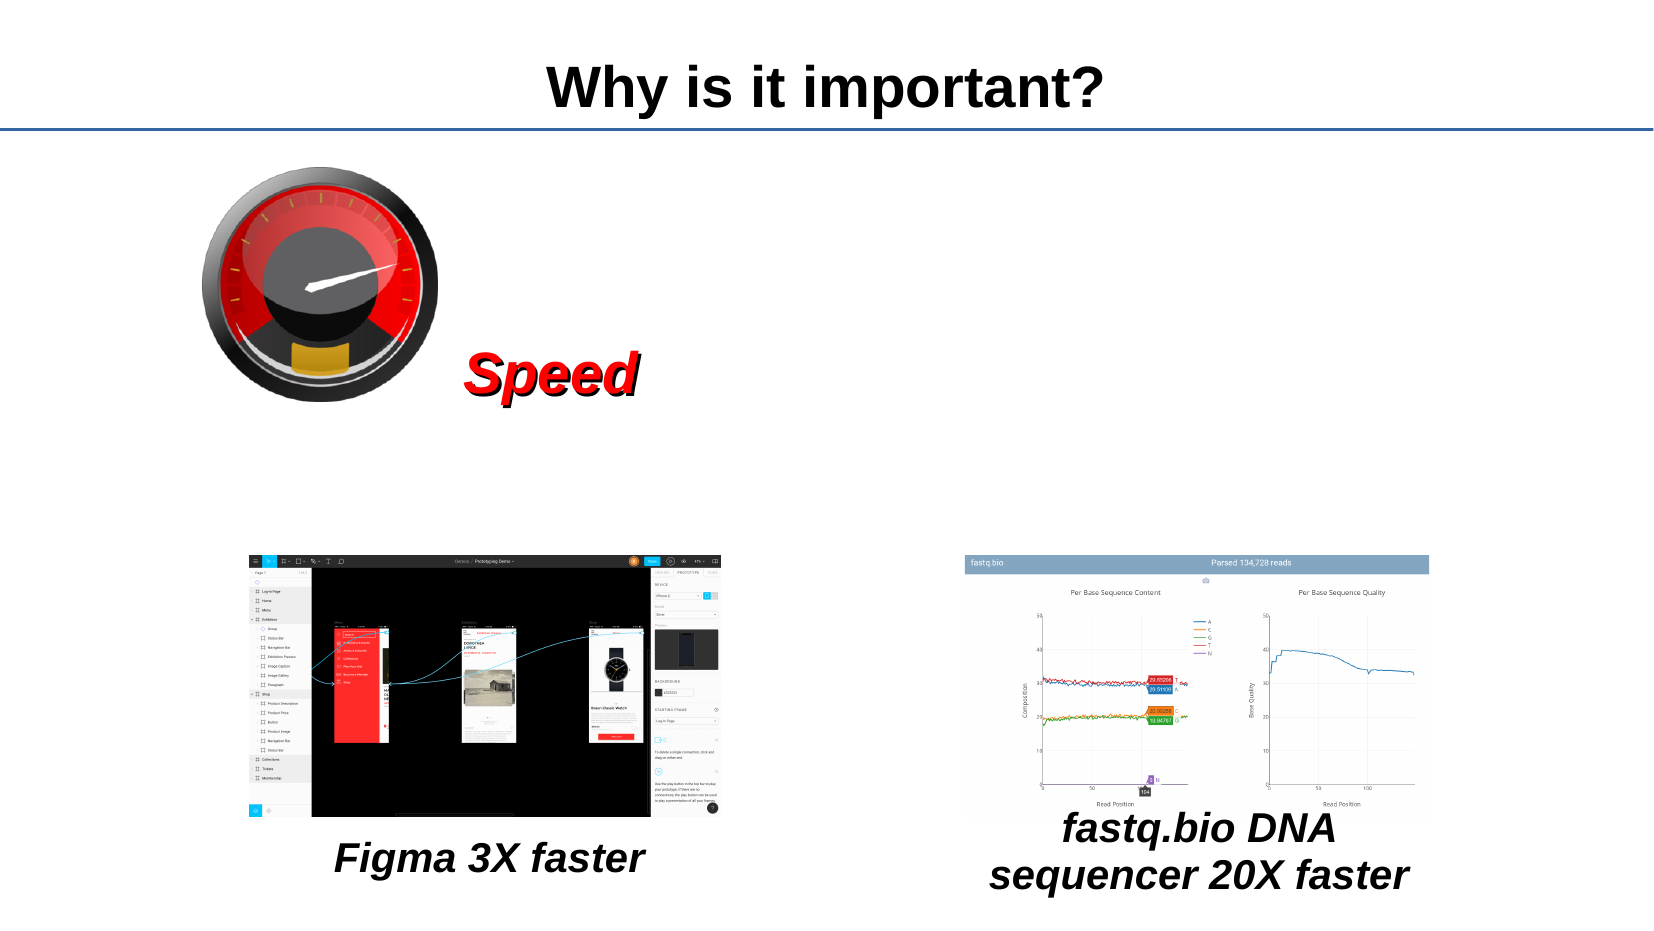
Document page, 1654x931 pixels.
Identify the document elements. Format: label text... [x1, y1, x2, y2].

text_box fastq.bio DNA sequencer 20X faster [944, 797, 1453, 906]
picture [964, 555, 1430, 797]
text_box Figma 3X faster [297, 827, 682, 889]
text_box Why is it important? [466, 47, 1188, 128]
picture [249, 555, 721, 817]
picture [202, 167, 438, 402]
text_box Speed [448, 333, 674, 414]
